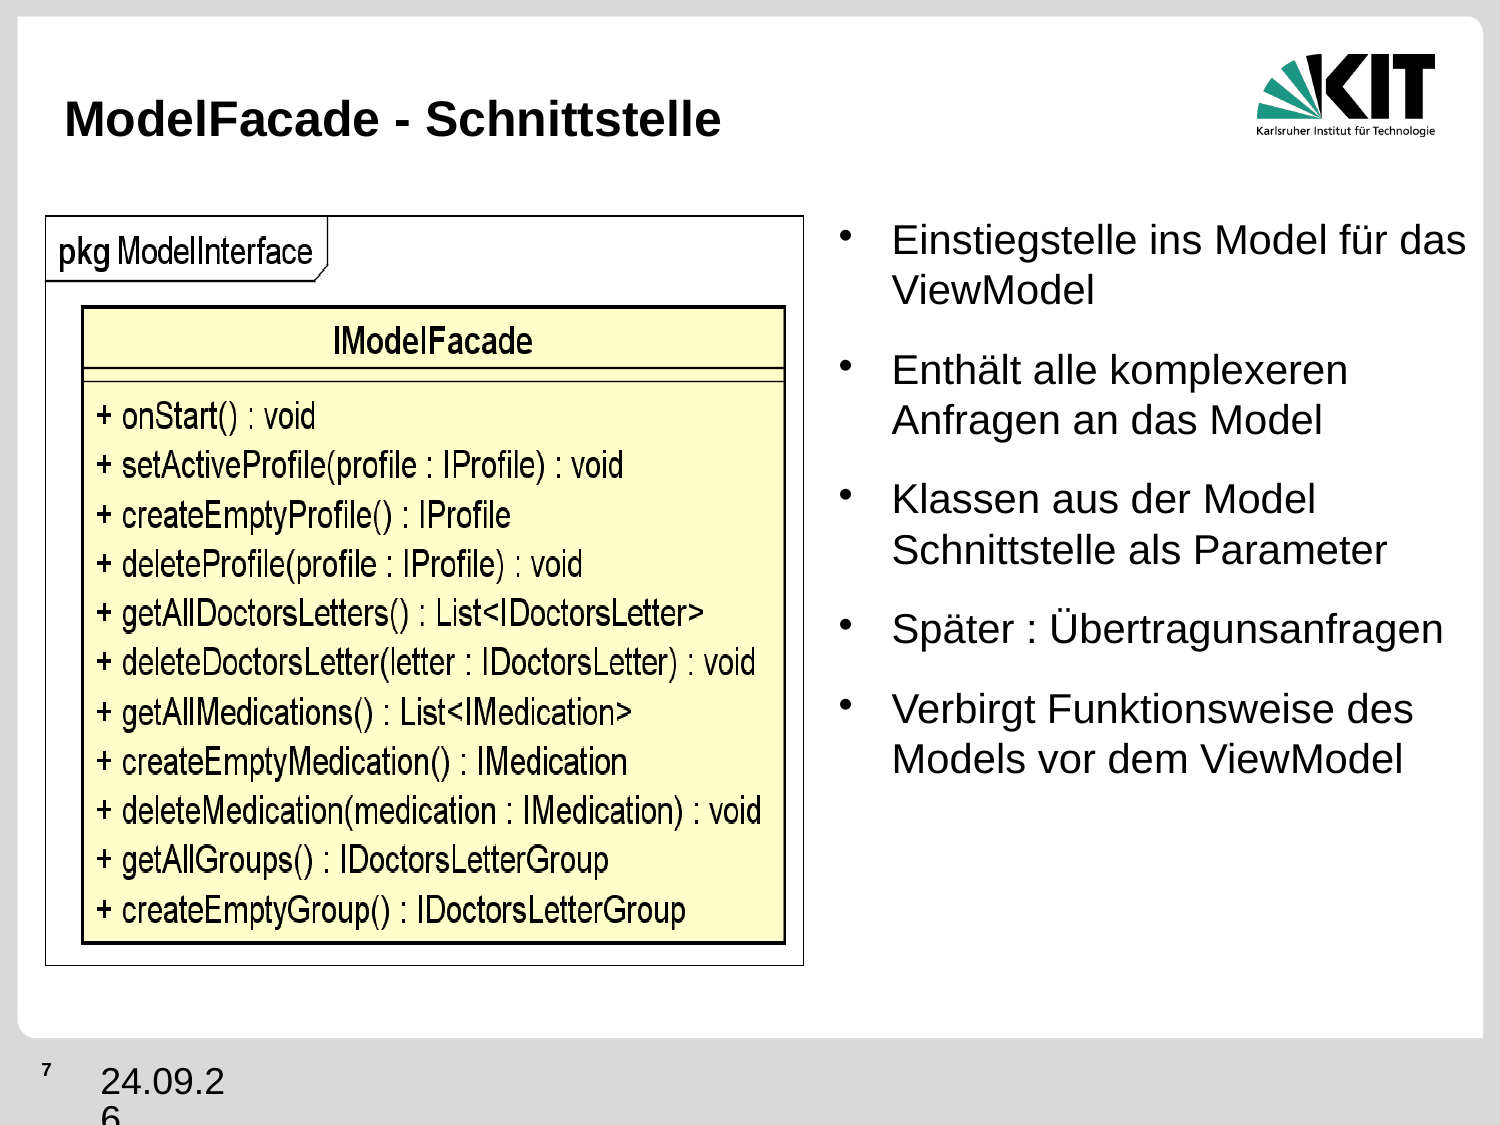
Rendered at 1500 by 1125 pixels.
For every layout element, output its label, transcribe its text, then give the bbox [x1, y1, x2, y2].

picture [0, 0, 1500, 1125]
picture [106, 1118, 116, 1125]
text_box Einstiegstelle ins Model für das ViewModel Enthält alle komplexeren Anfragen an das Model Klassen aus der Model Schnittstelle als Parameter Später : Übertragunsanfragen Verbirgt Funktionsweise des Models vor dem ViewModel [820, 212, 1477, 1016]
text_box ModelFacade - Schnittstelle [64, 54, 1198, 147]
